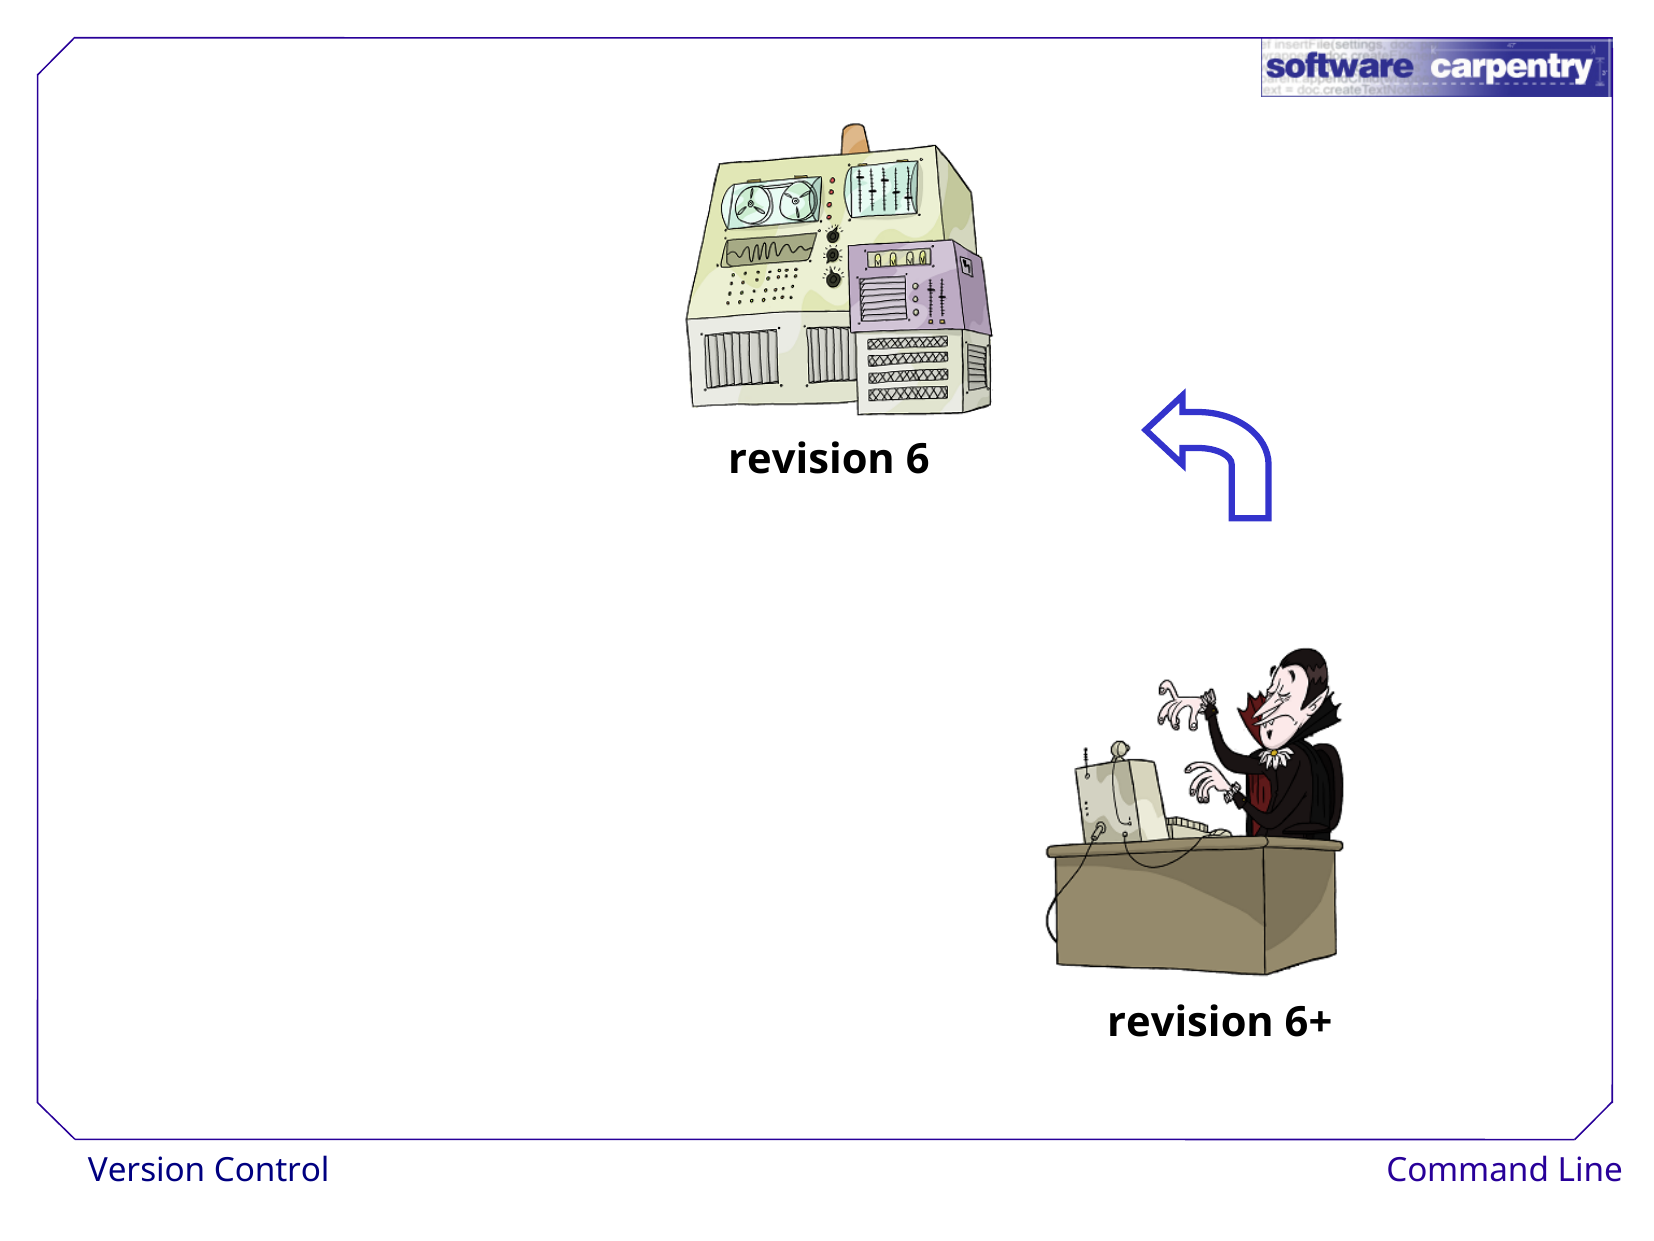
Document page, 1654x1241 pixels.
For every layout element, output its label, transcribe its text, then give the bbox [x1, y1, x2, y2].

text_box revision 6+ [1092, 991, 1348, 1054]
text_box revision 6 [713, 428, 945, 491]
picture [651, 90, 1034, 439]
picture [1261, 39, 1613, 97]
picture [1033, 620, 1359, 992]
